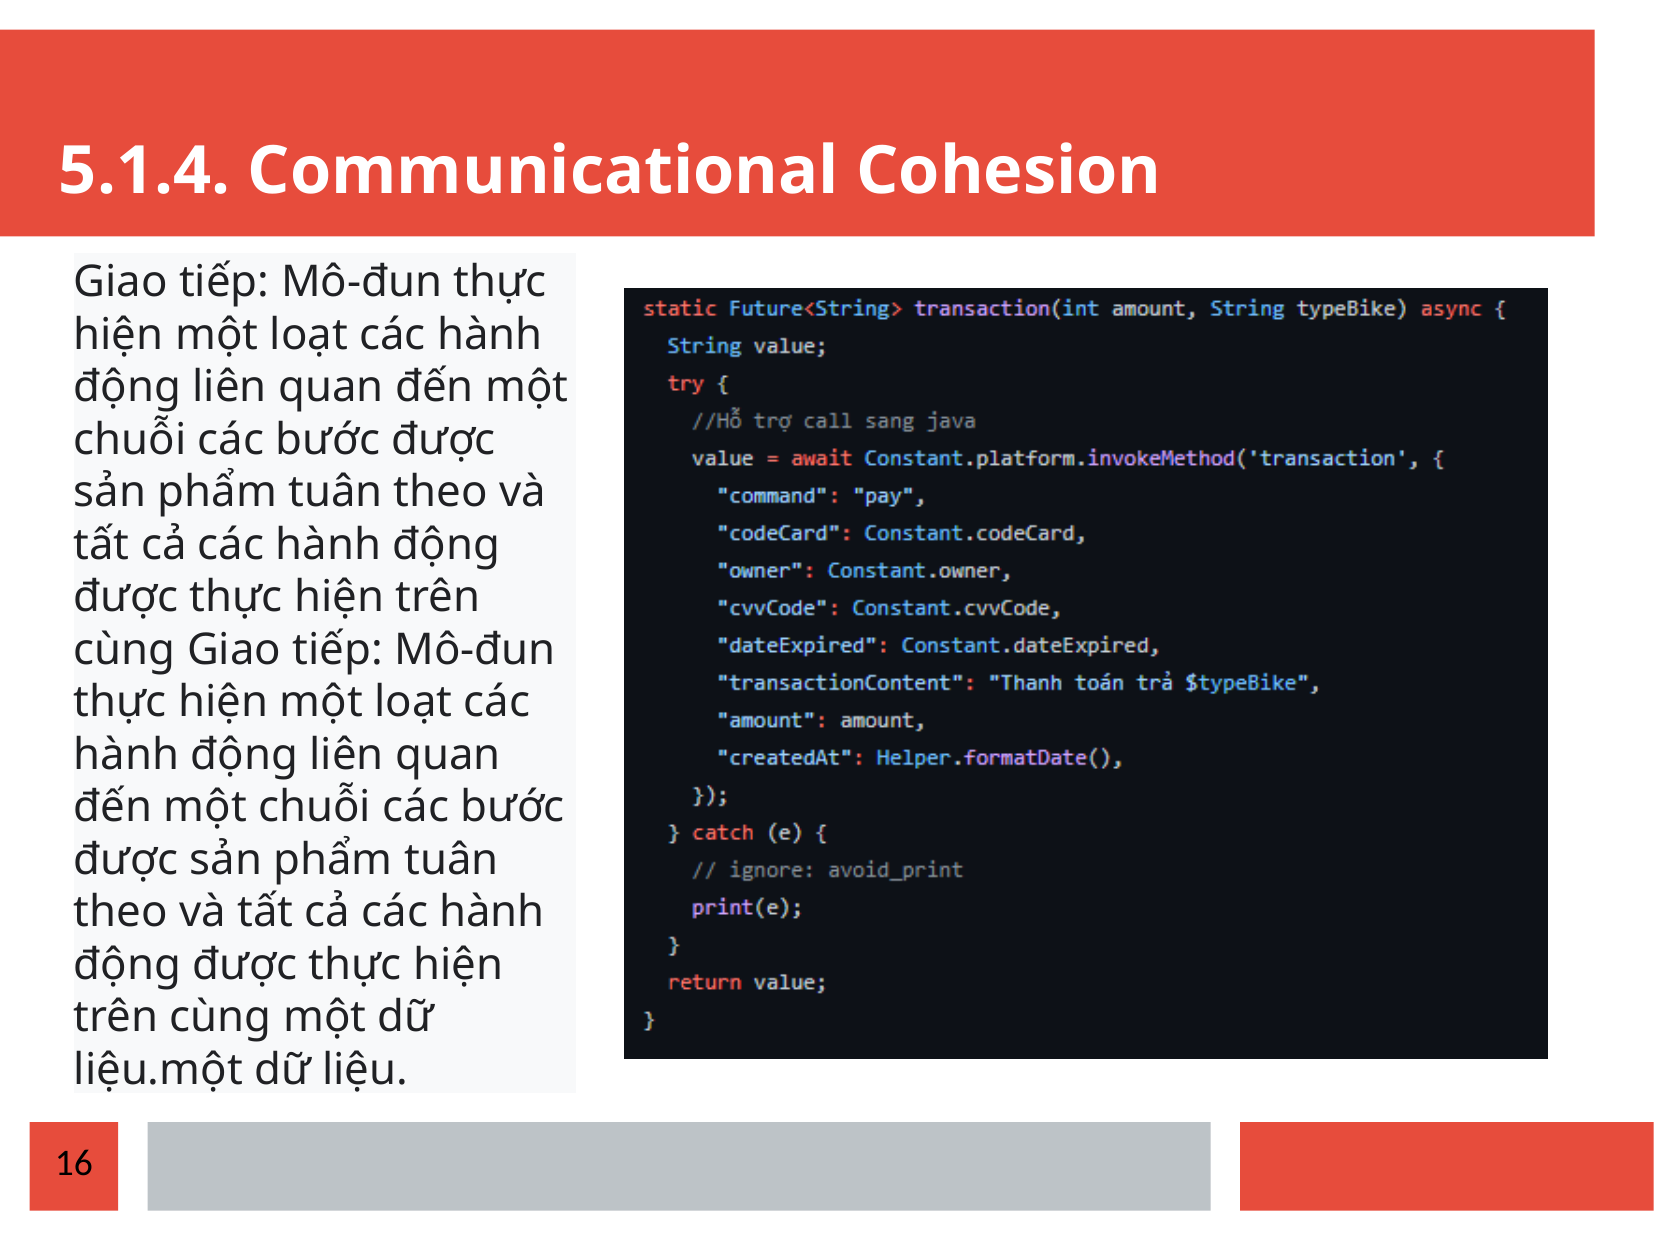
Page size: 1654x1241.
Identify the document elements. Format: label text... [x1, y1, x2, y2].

title 5.1.4. Communicational Cohesion [59, 59, 1595, 207]
text_box Giao tiếp: Mô-đun thực hiện một loạt các hành động liên quan đến một chuỗi các bước được sản phẩm tuân theo và tất cả các hành động được thực hiện trên cùng Giao tiếp: Mô-đun thực hiện một loạt các hành động liên quan đến một chuỗi các bước được sản phẩm tuân theo và tất cả các hành động được thực hiện trên cùng một dữ liệu.một dữ liệu. [74, 253, 576, 1093]
text_box 14 [29, 1122, 119, 1211]
picture [624, 288, 1548, 1059]
